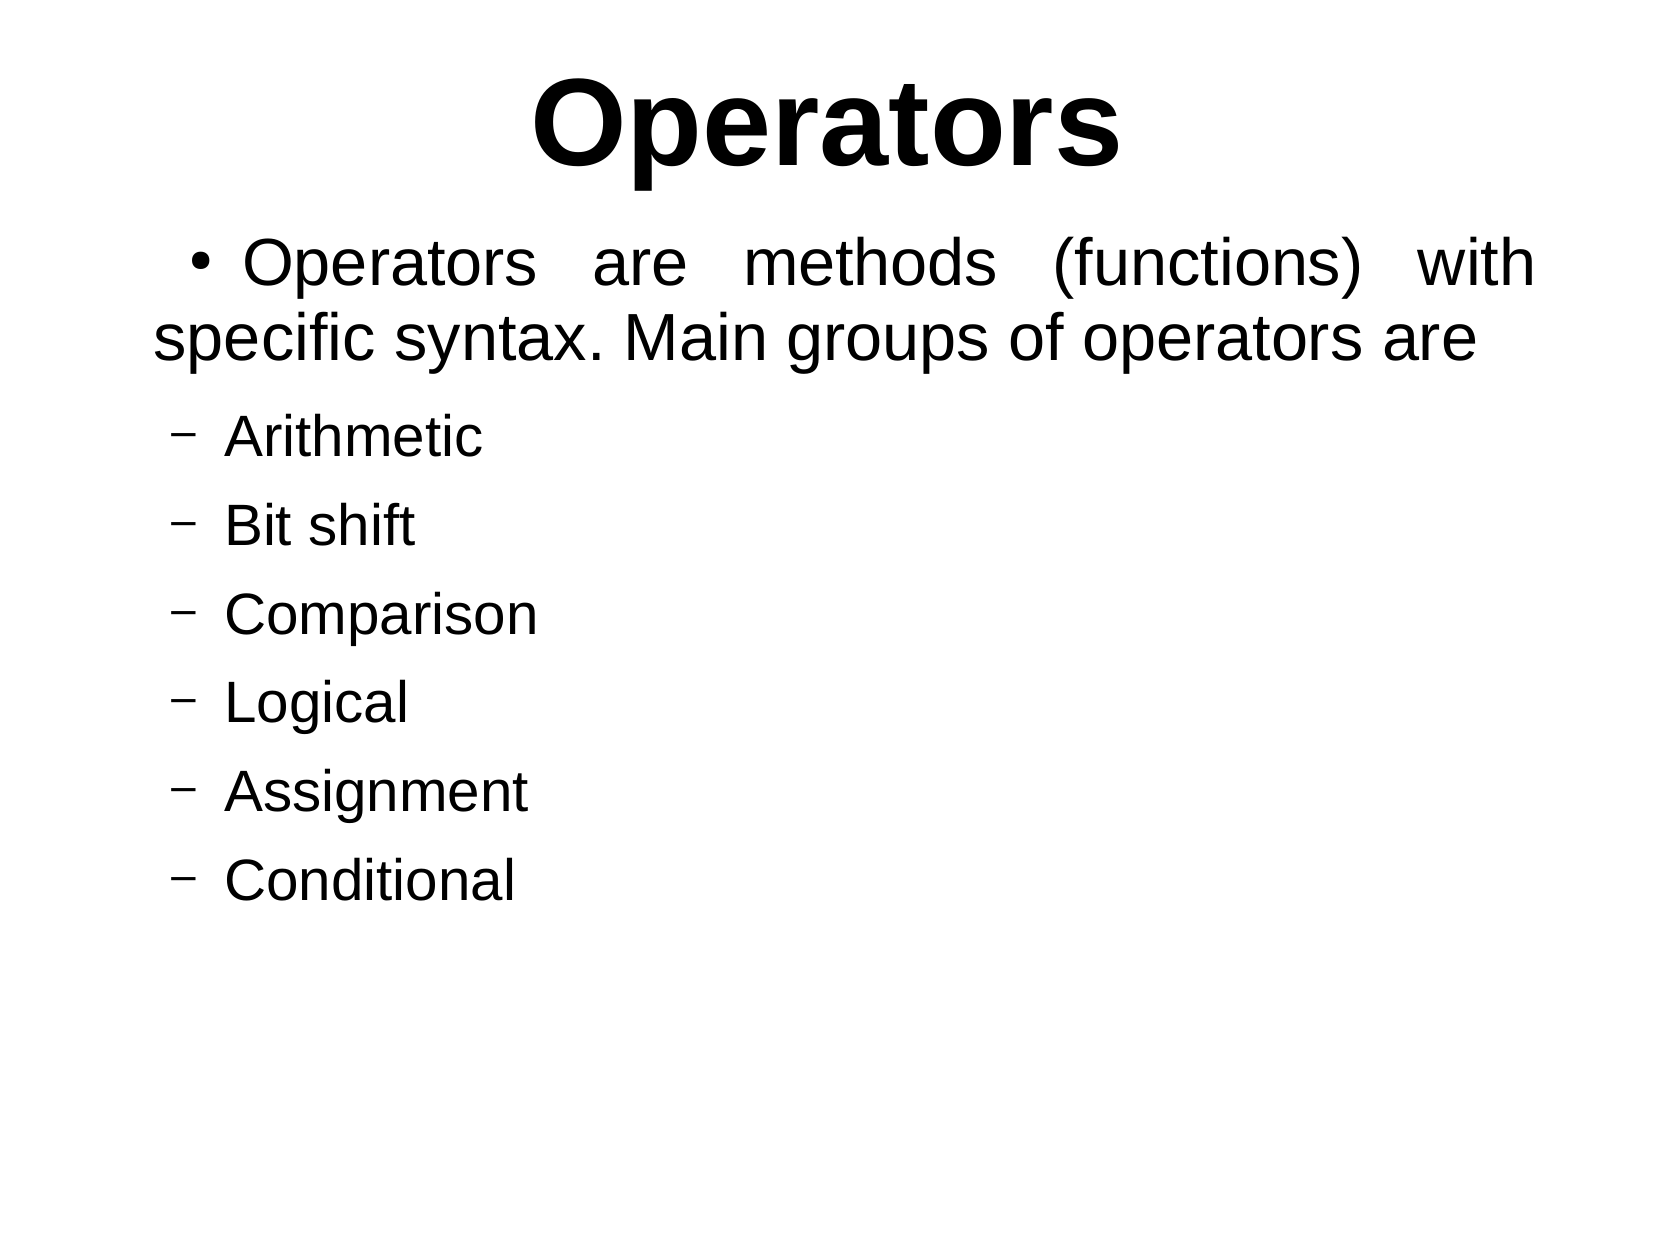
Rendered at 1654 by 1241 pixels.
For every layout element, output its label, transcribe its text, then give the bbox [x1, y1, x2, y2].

list Operators are methods (functions) with specific syntax. Main groups of operators are Arithmetic Bit shift Comparison Logical Assignment Conditional [82, 225, 1538, 1186]
title Operators [82, 49, 1571, 196]
